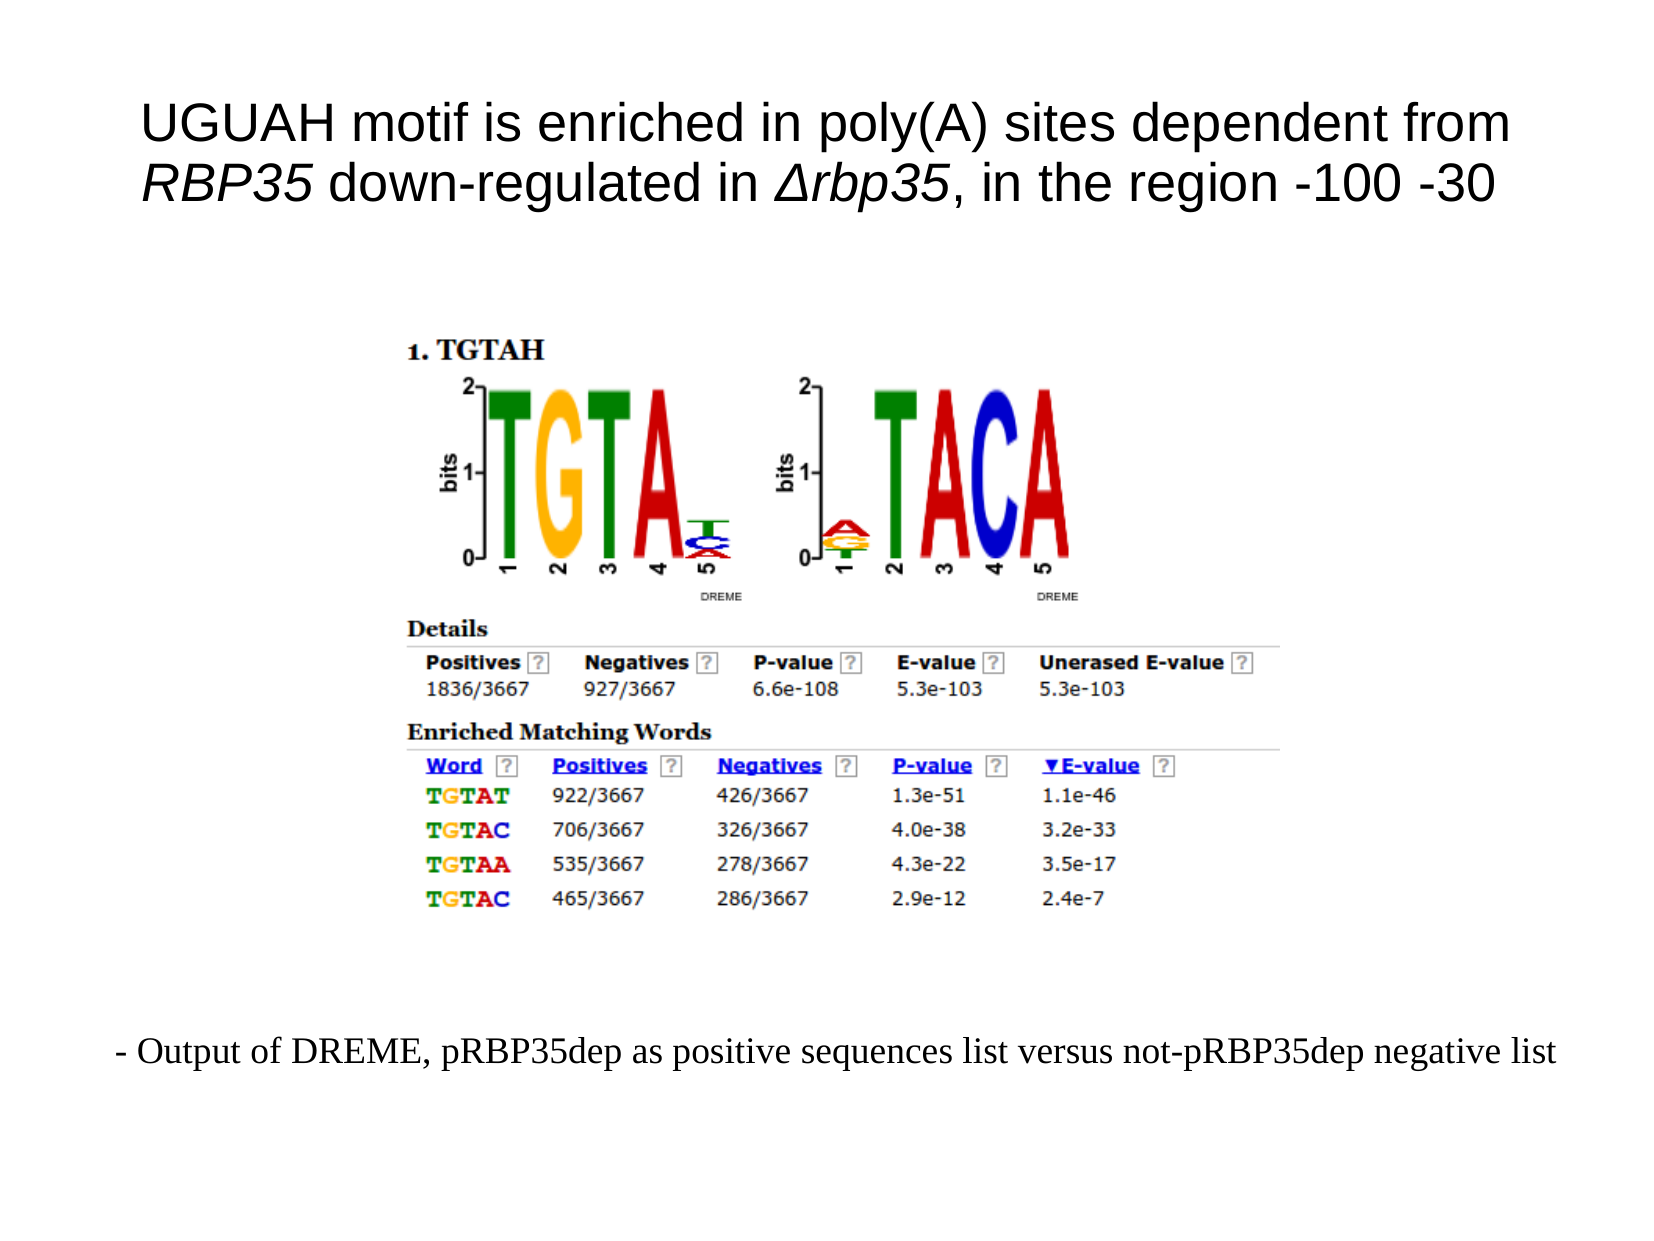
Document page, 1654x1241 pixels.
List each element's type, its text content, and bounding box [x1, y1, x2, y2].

title UGUAH motif is enriched in poly(A) sites dependent from RBP35 down-regulated in Δrbp35, in the region -100 -30 [82, 49, 1571, 257]
picture [393, 321, 1280, 929]
text_box - Output of DREME, pRBP35dep as positive sequences list versus not-pRBP35dep negative list [100, 1023, 1583, 1080]
